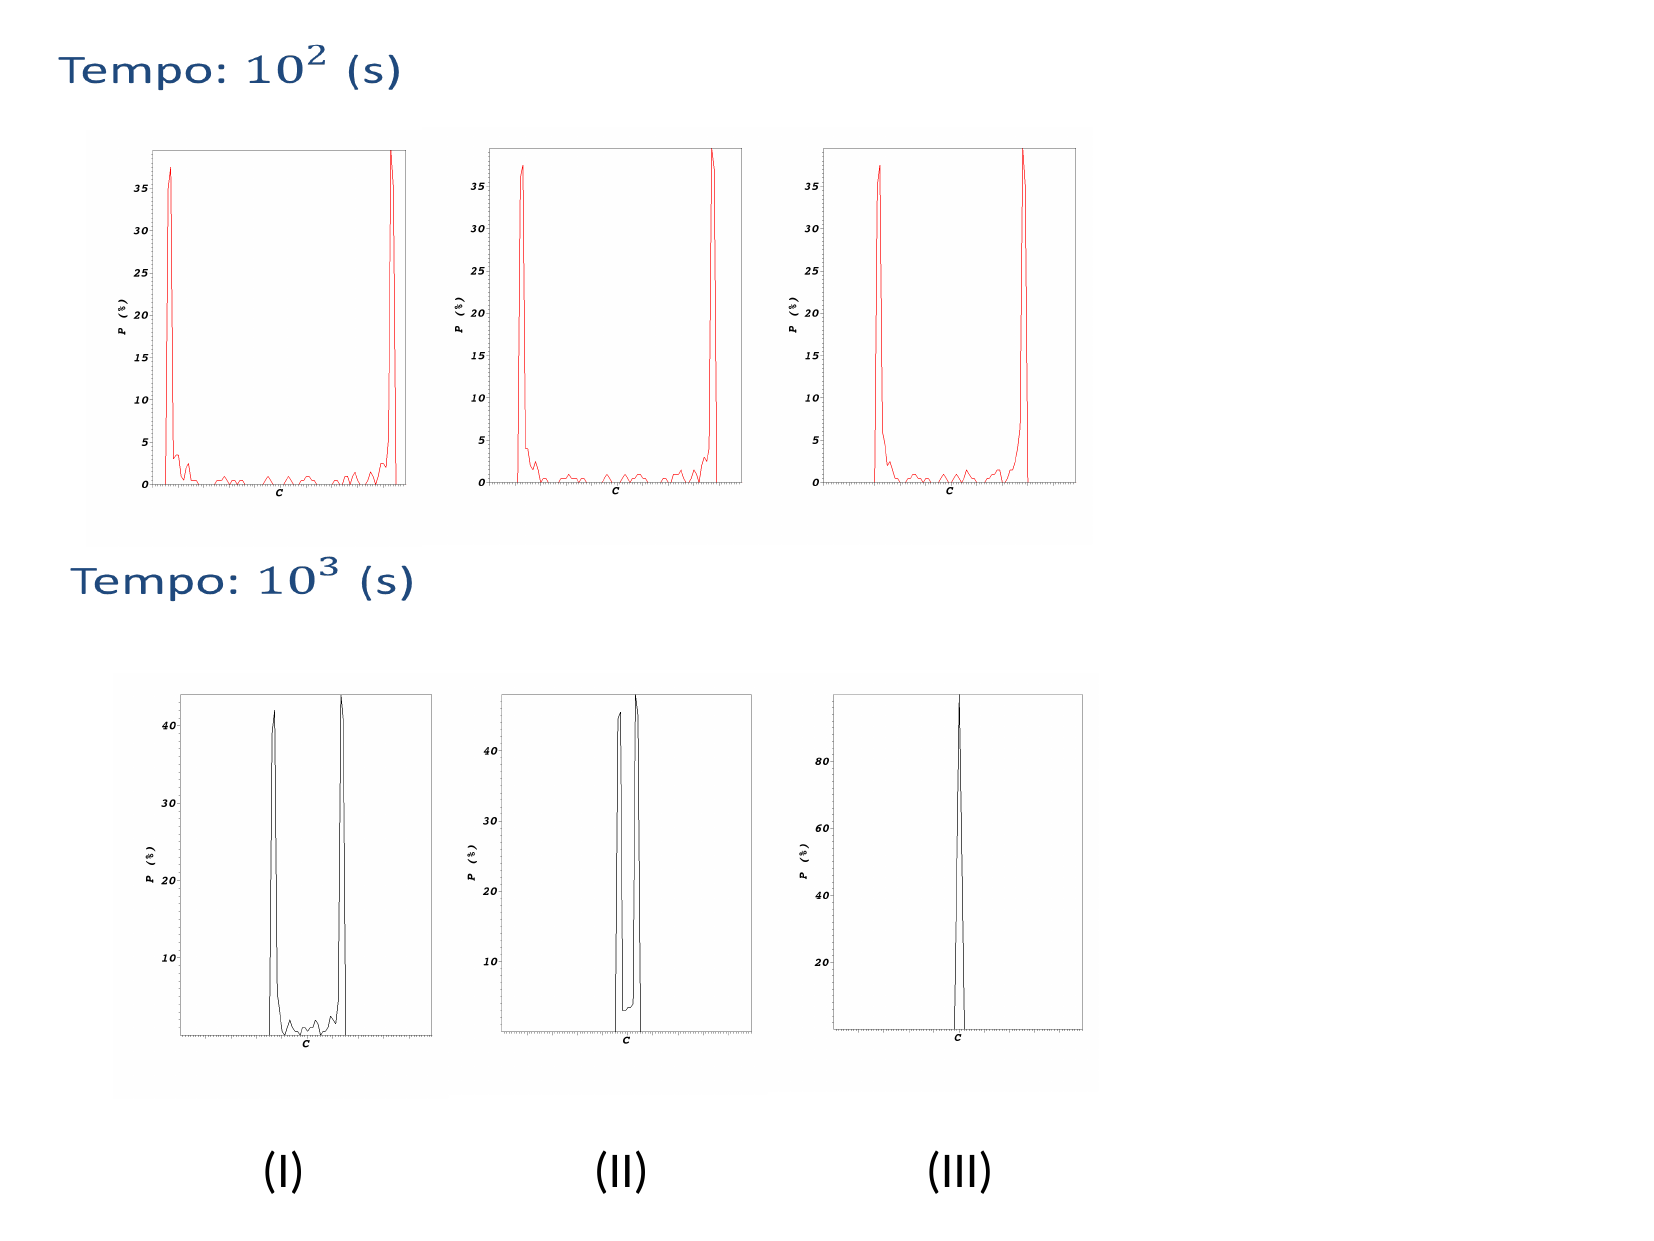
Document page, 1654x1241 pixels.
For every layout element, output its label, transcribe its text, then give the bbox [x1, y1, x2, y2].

text_box [35, 543, 936, 629]
text_box (I) [247, 1129, 320, 1205]
picture [113, 673, 1099, 1099]
text_box [23, 32, 924, 119]
text_box (II) [578, 1129, 665, 1205]
picture [85, 127, 1093, 545]
text_box (III) [911, 1129, 1009, 1205]
